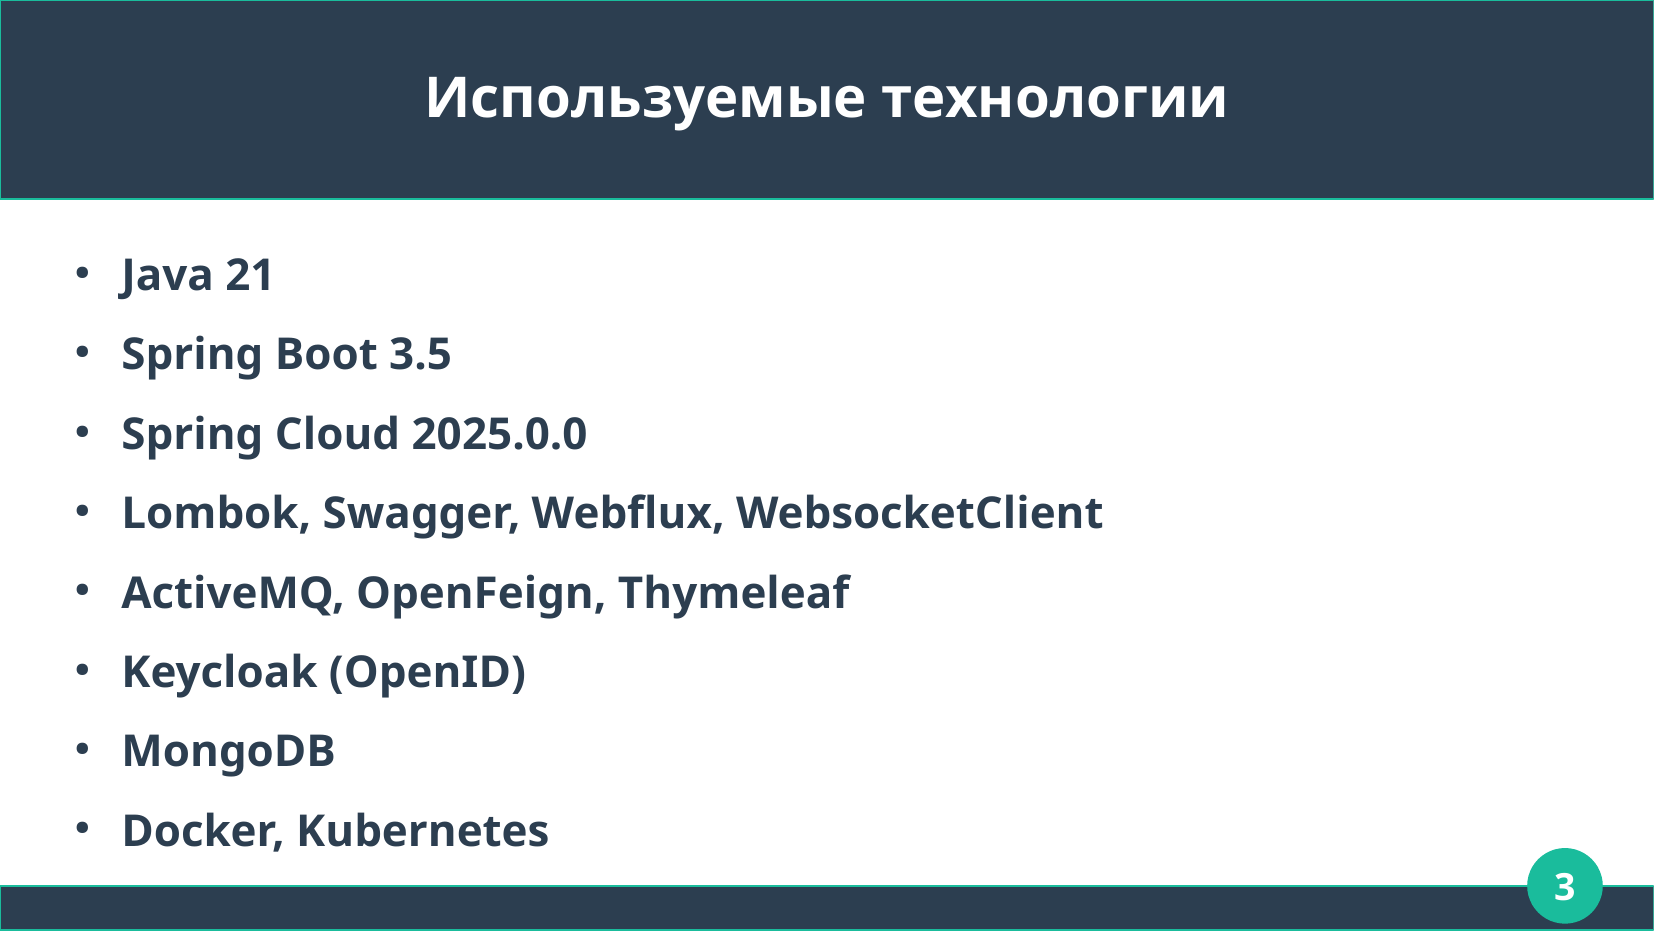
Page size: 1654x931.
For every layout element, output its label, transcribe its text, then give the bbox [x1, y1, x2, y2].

title Используемые технологии [59, 37, 1595, 155]
list Java 21 Spring Boot 3.5 Spring Cloud 2025.0.0 Lombok, Swagger, Webflux, WebsocketClient ActiveMQ, OpenFeign, Thymeleaf Keycloak (OpenID) MongoDB Docker, Kubernetes [59, 243, 1595, 864]
